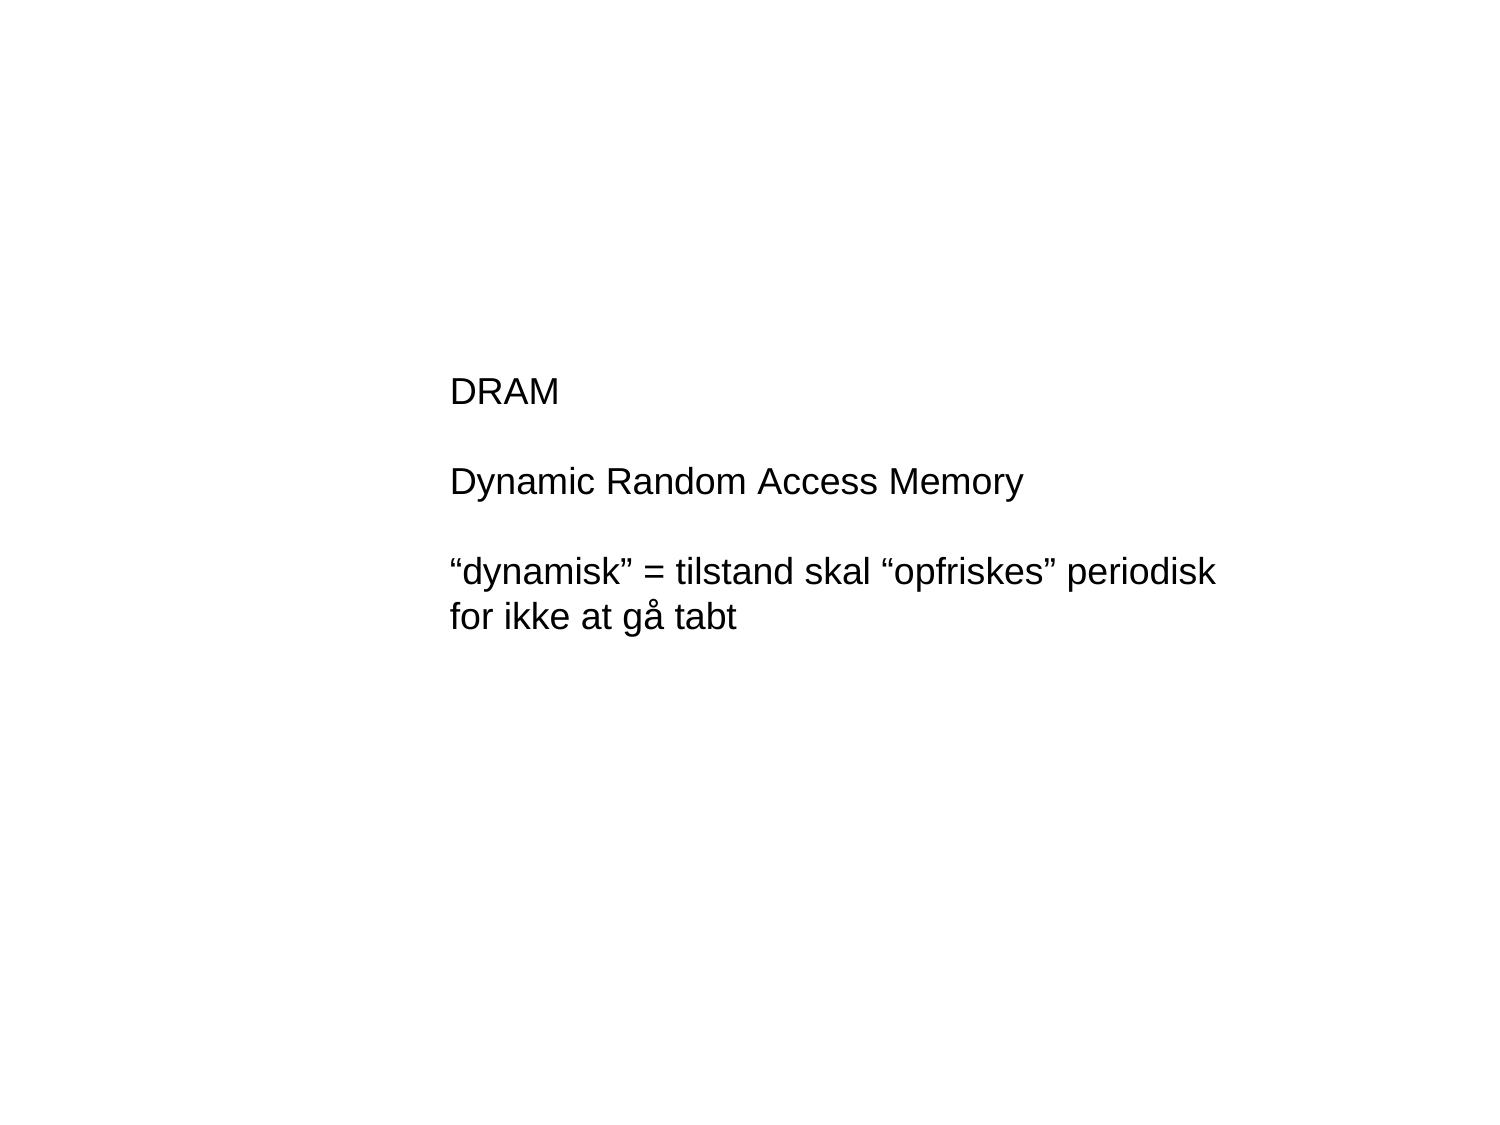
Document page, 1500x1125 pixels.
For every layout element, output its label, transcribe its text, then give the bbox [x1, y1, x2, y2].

text_box DRAM Dynamic Random Access Memory “dynamisk” = tilstand skal “opfriskes” periodisk for ikke at gå tabt [435, 360, 1232, 645]
